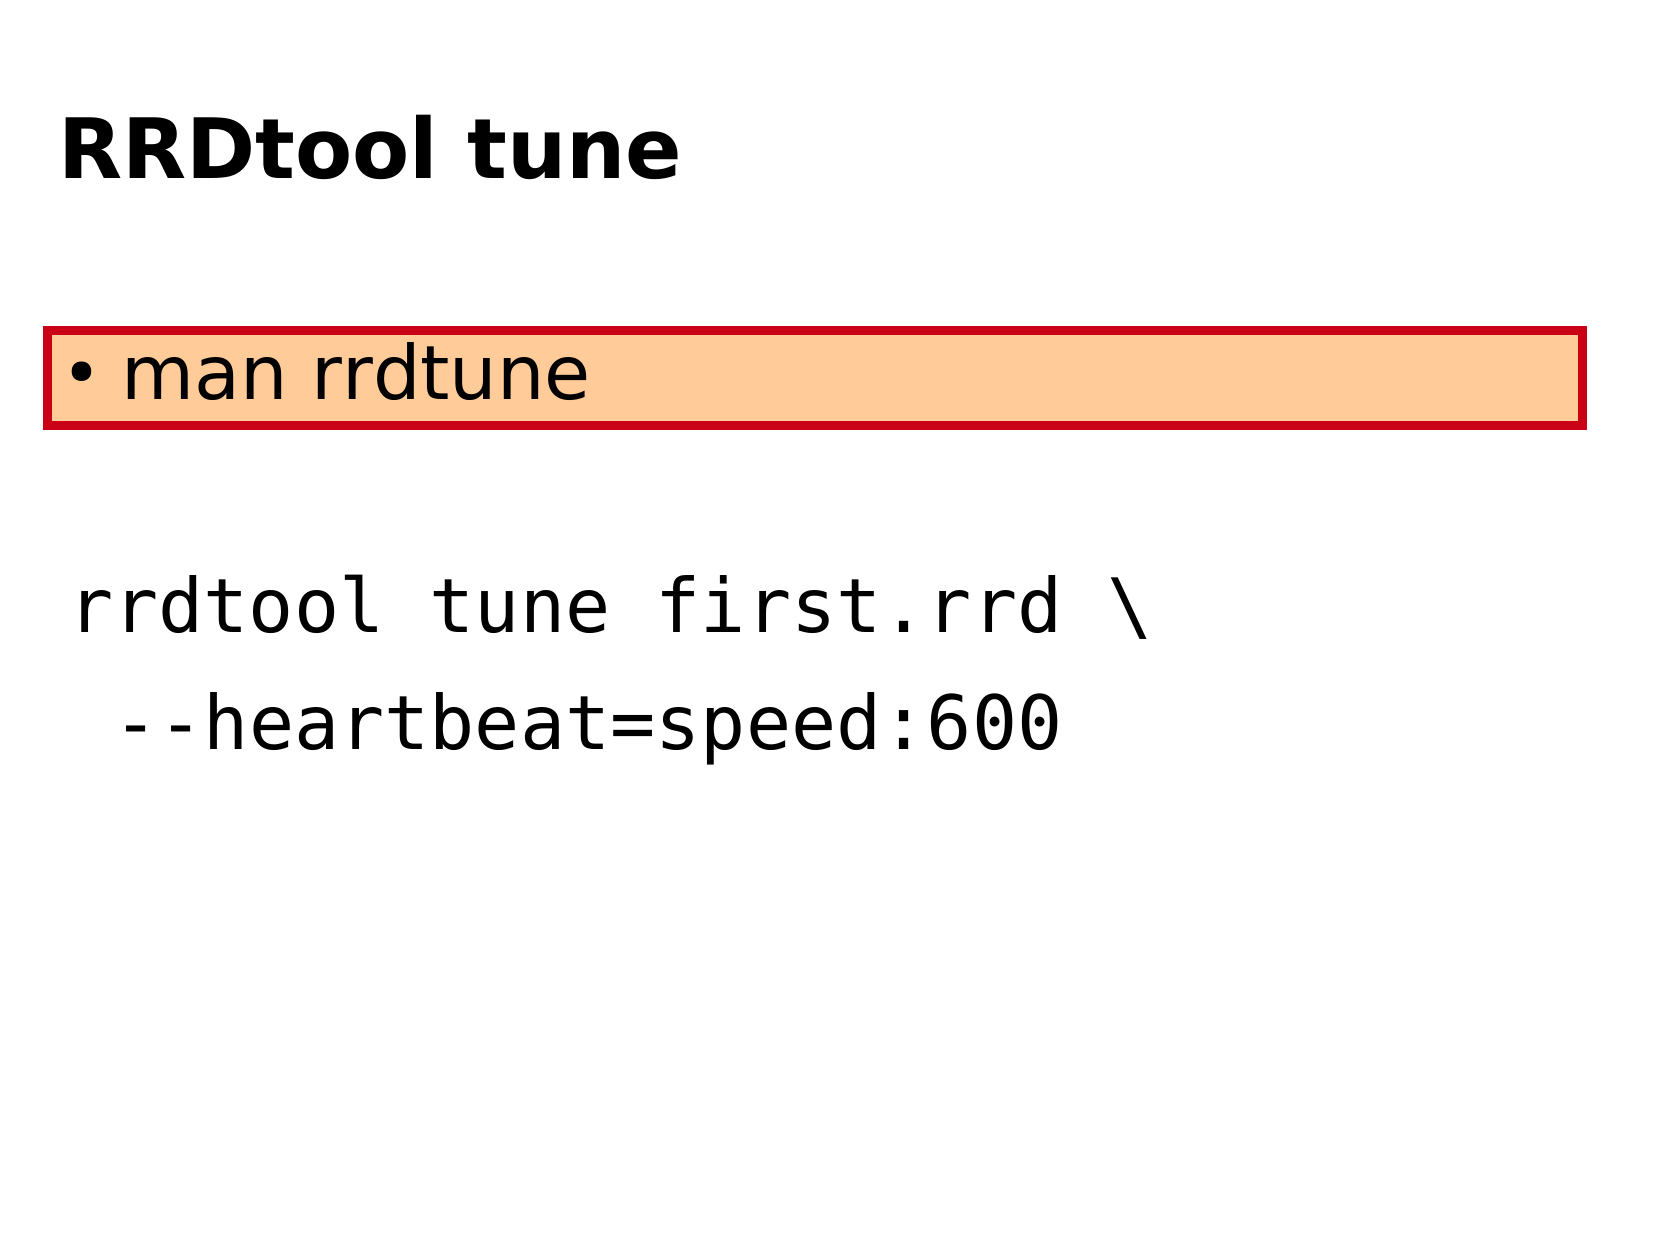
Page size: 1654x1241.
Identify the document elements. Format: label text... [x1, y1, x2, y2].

list man rrdtune rrdtool tune first.rrd \ --heartbeat=speed:600 [50, 329, 1571, 1099]
title RRDtool tune [59, 75, 1607, 225]
text_box [1571, 330, 1583, 426]
